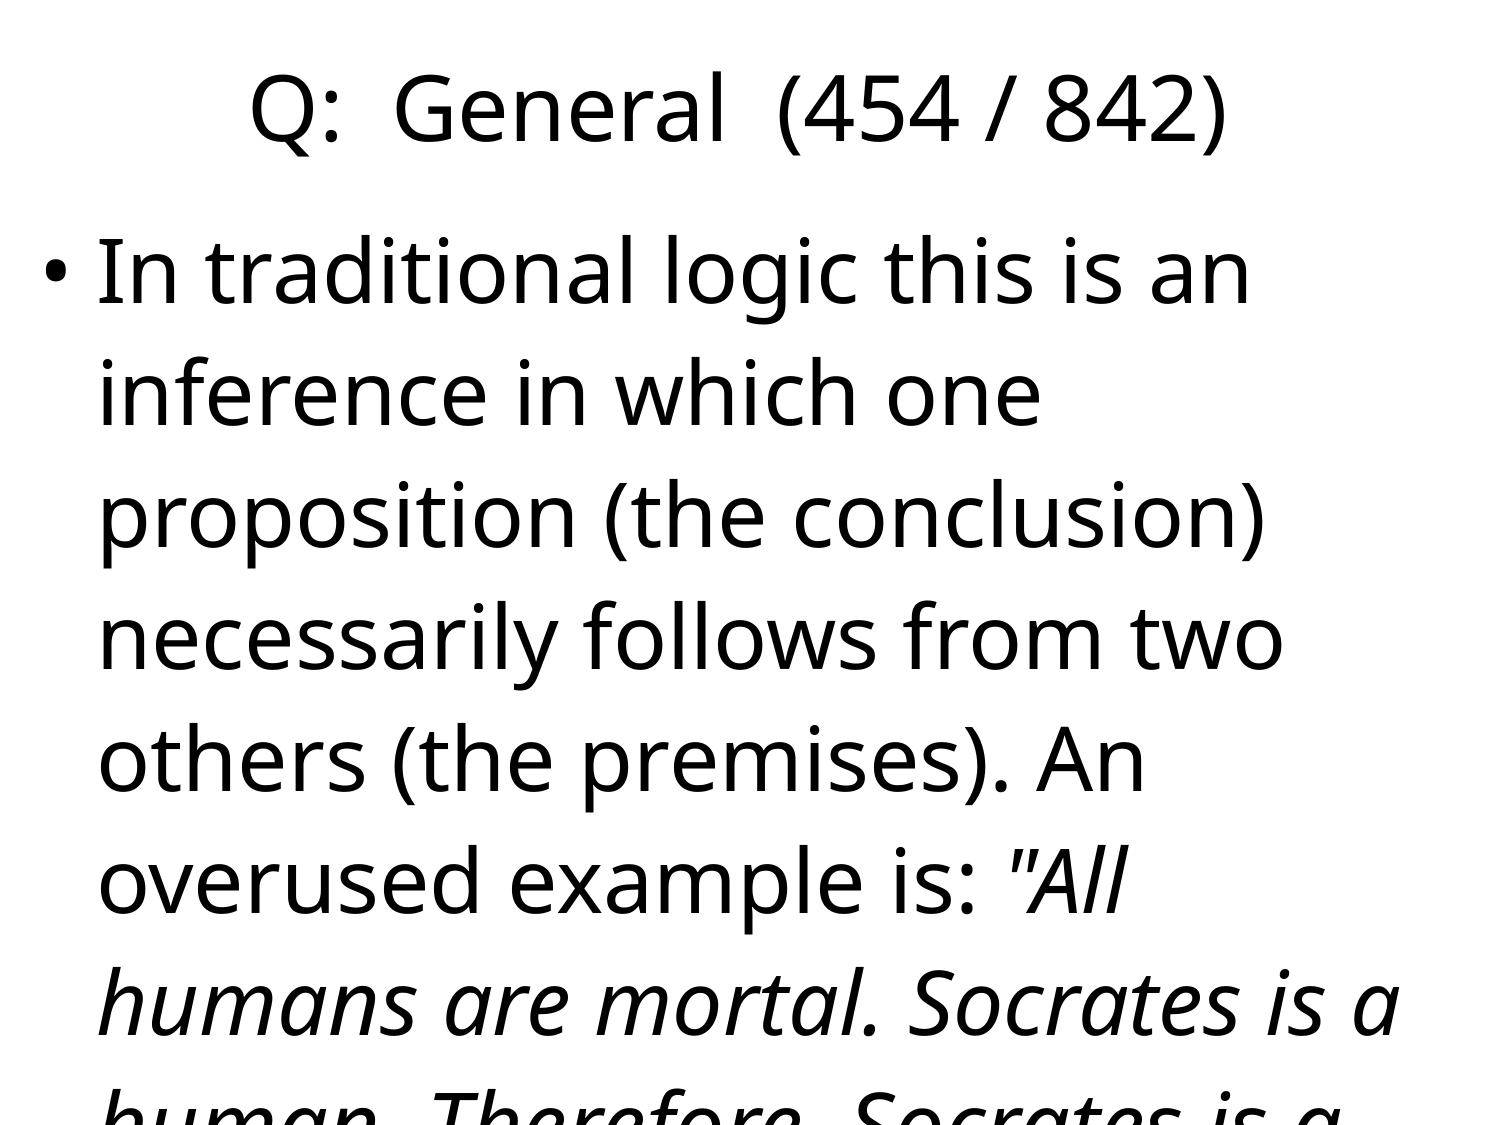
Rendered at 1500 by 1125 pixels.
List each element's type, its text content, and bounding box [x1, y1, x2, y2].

title Q: General (454 / 842) [24, 12, 1476, 200]
list In traditional logic this is an inference in which one proposition (the conclusion) necessarily follows from two others (the premises). An overused example is: "All humans are mortal. Socrates is a human. Therefore, Socrates is a mortal." [24, 200, 1476, 1125]
